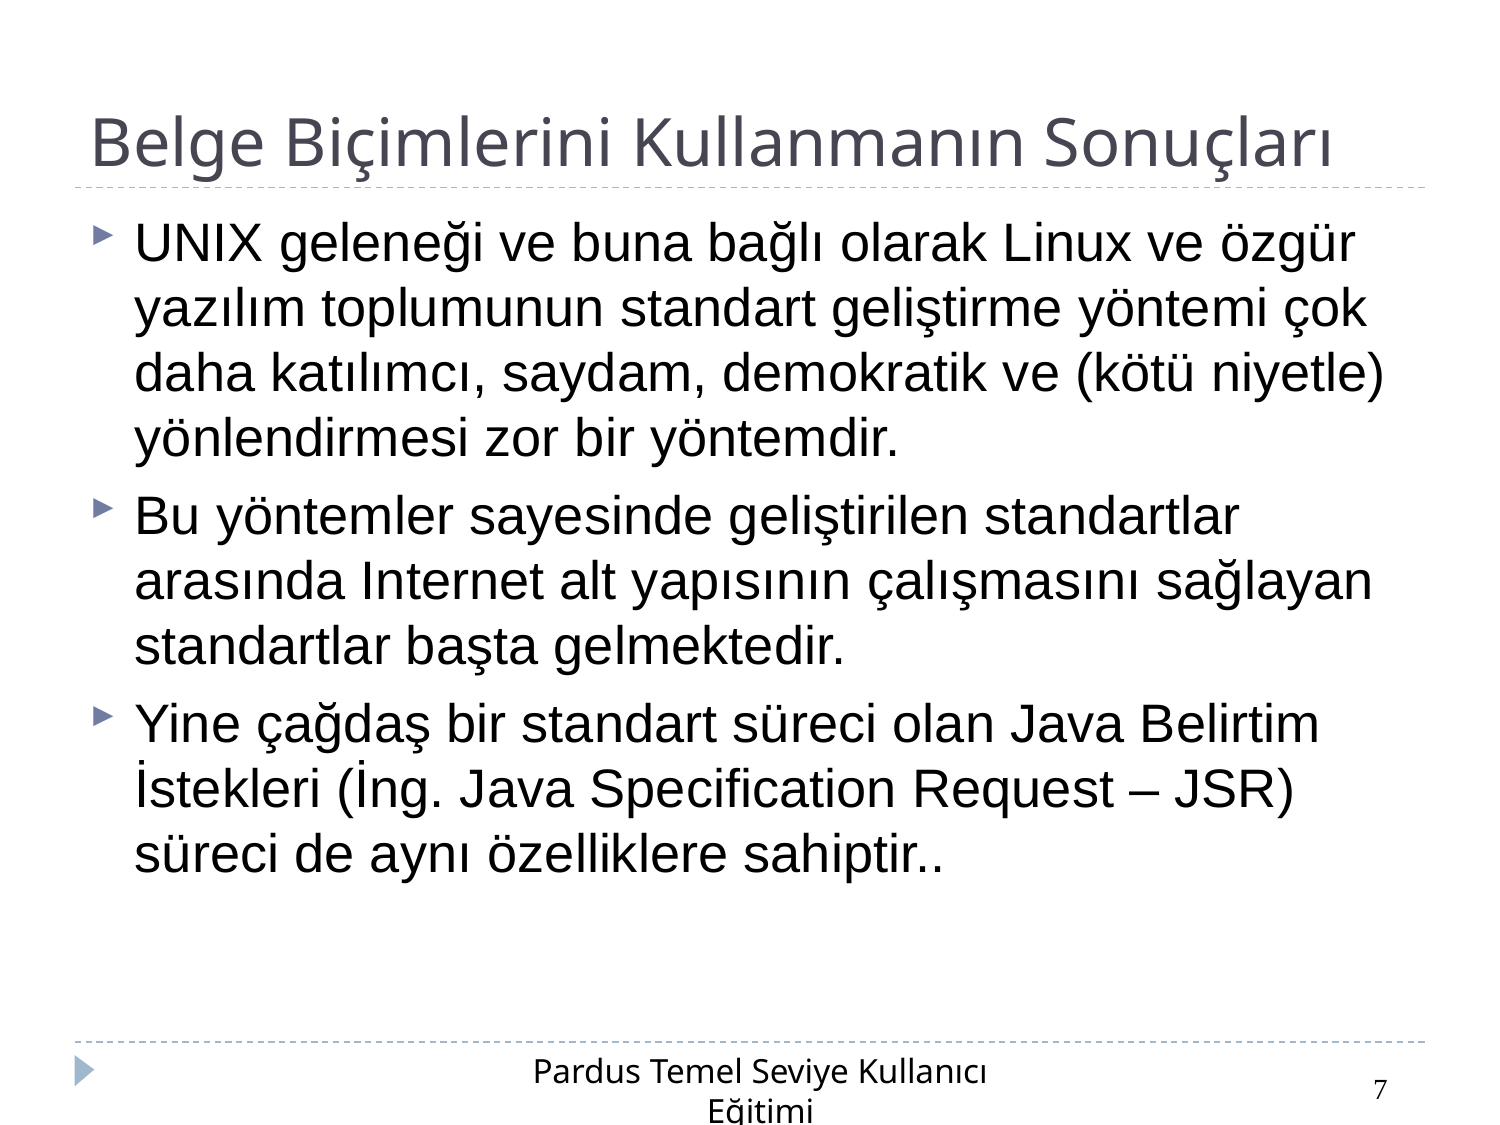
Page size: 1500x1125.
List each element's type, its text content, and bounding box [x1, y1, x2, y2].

list UNIX geleneği ve buna bağlı olarak Linux ve özgür yazılım toplumunun standart geliştirme yöntemi çok daha katılımcı, saydam, demokratik ve (kötü niyetle) yönlendirmesi zor bir yöntemdir. Bu yöntemler sayesinde geliştirilen standartlar arasında Internet alt yapısının çalışmasını sağlayan standartlar başta gelmektedir. Yine çağdaş bir standart süreci olan Java Belirtim İstekleri (İng. Java Specification Request – JSR) süreci de aynı özelliklere sahiptir.. [75, 200, 1425, 1010]
title Belge Biçimlerini Kullanmanın Sonuçları [75, 24, 1425, 188]
